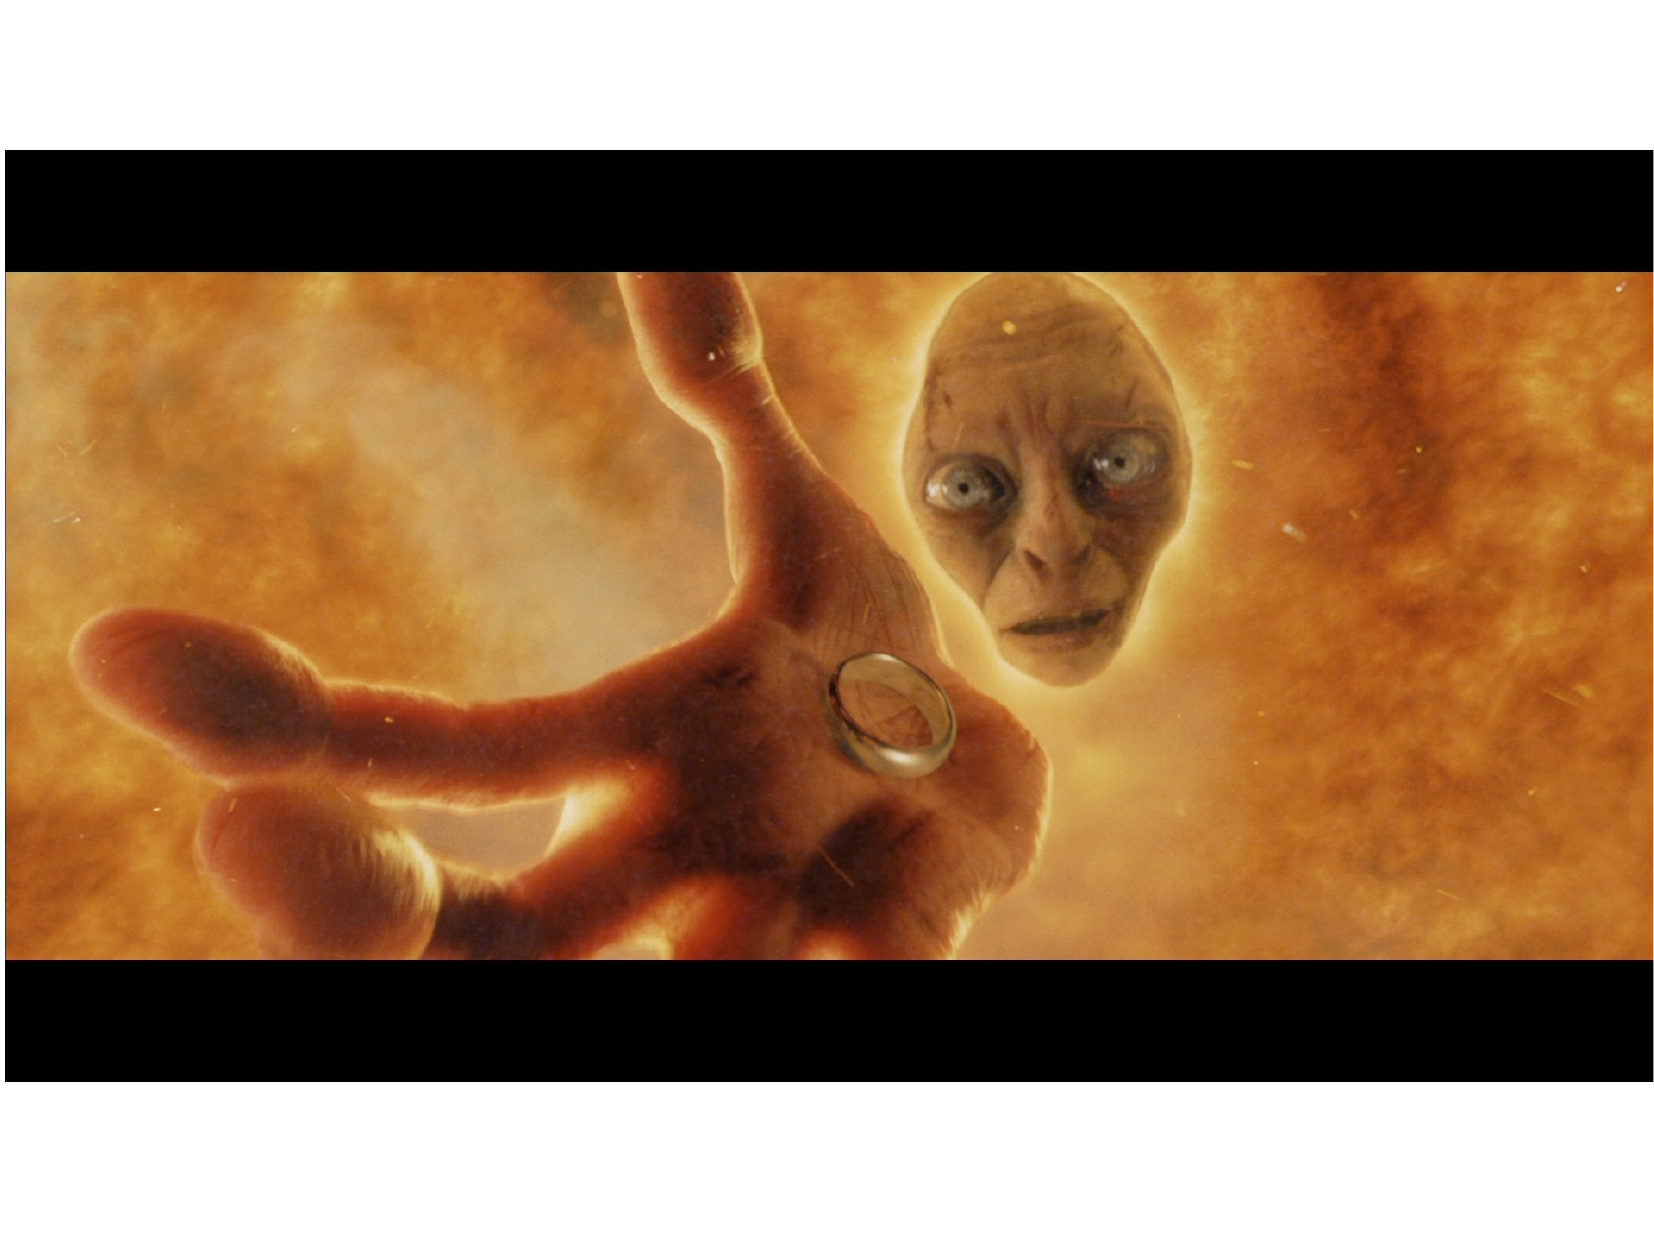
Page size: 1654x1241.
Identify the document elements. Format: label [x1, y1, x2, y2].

picture [5, 150, 1654, 1082]
